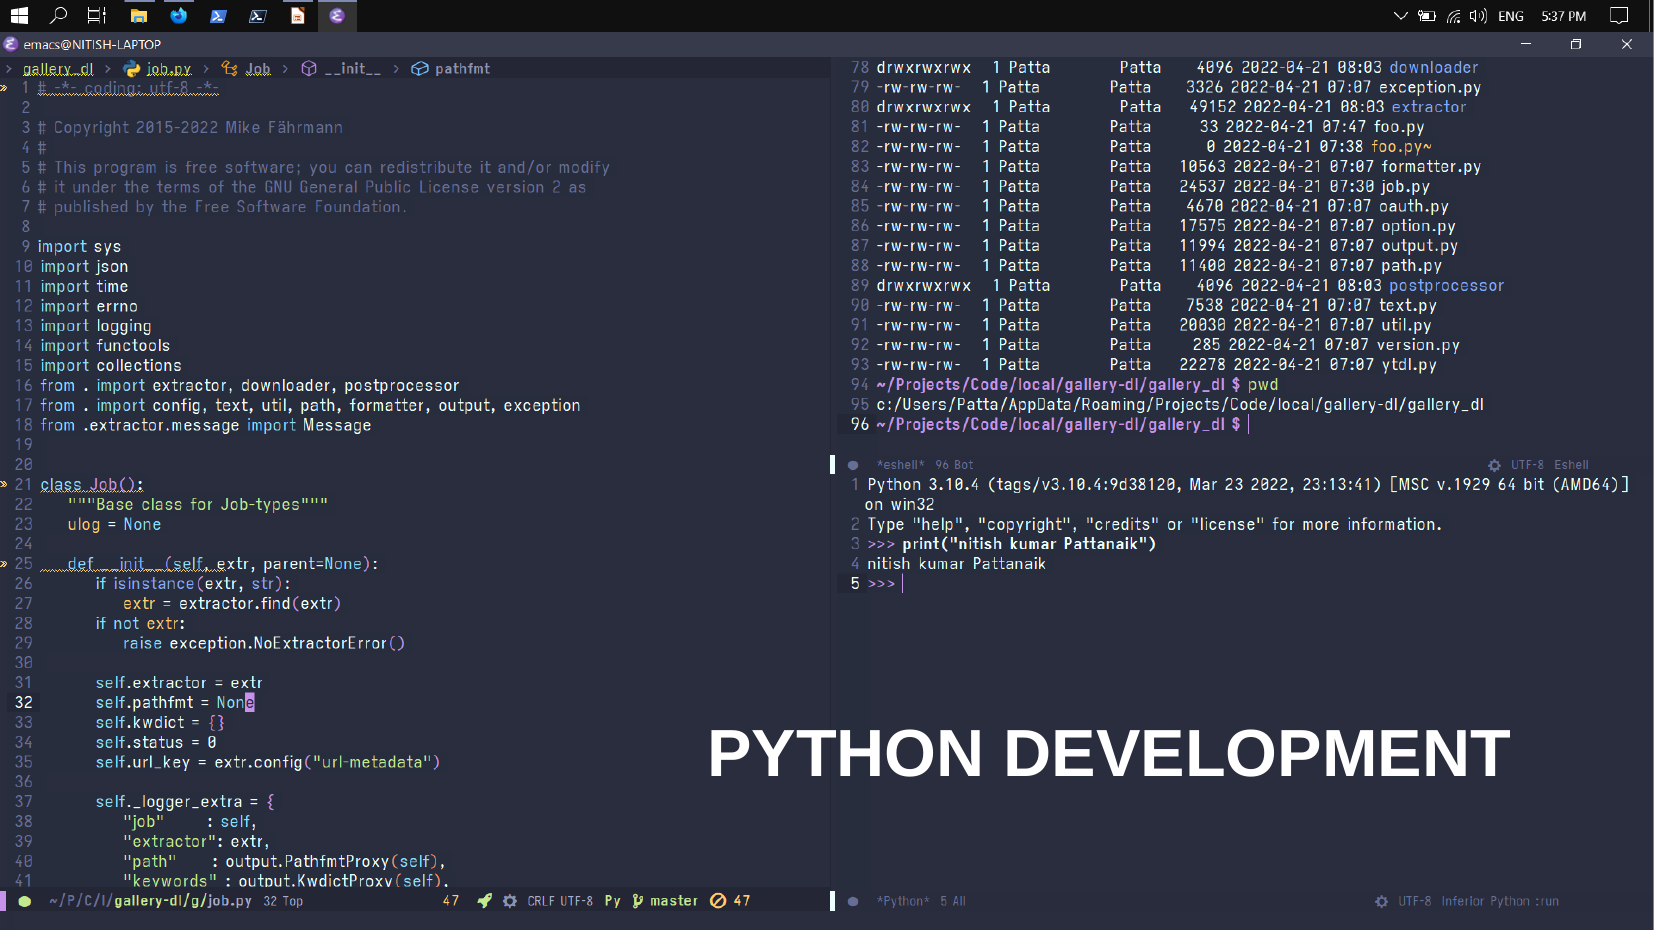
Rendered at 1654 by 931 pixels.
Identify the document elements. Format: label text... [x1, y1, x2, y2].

picture [0, 0, 1654, 930]
text_box PYTHON DEVELOPMENT [692, 702, 1612, 802]
